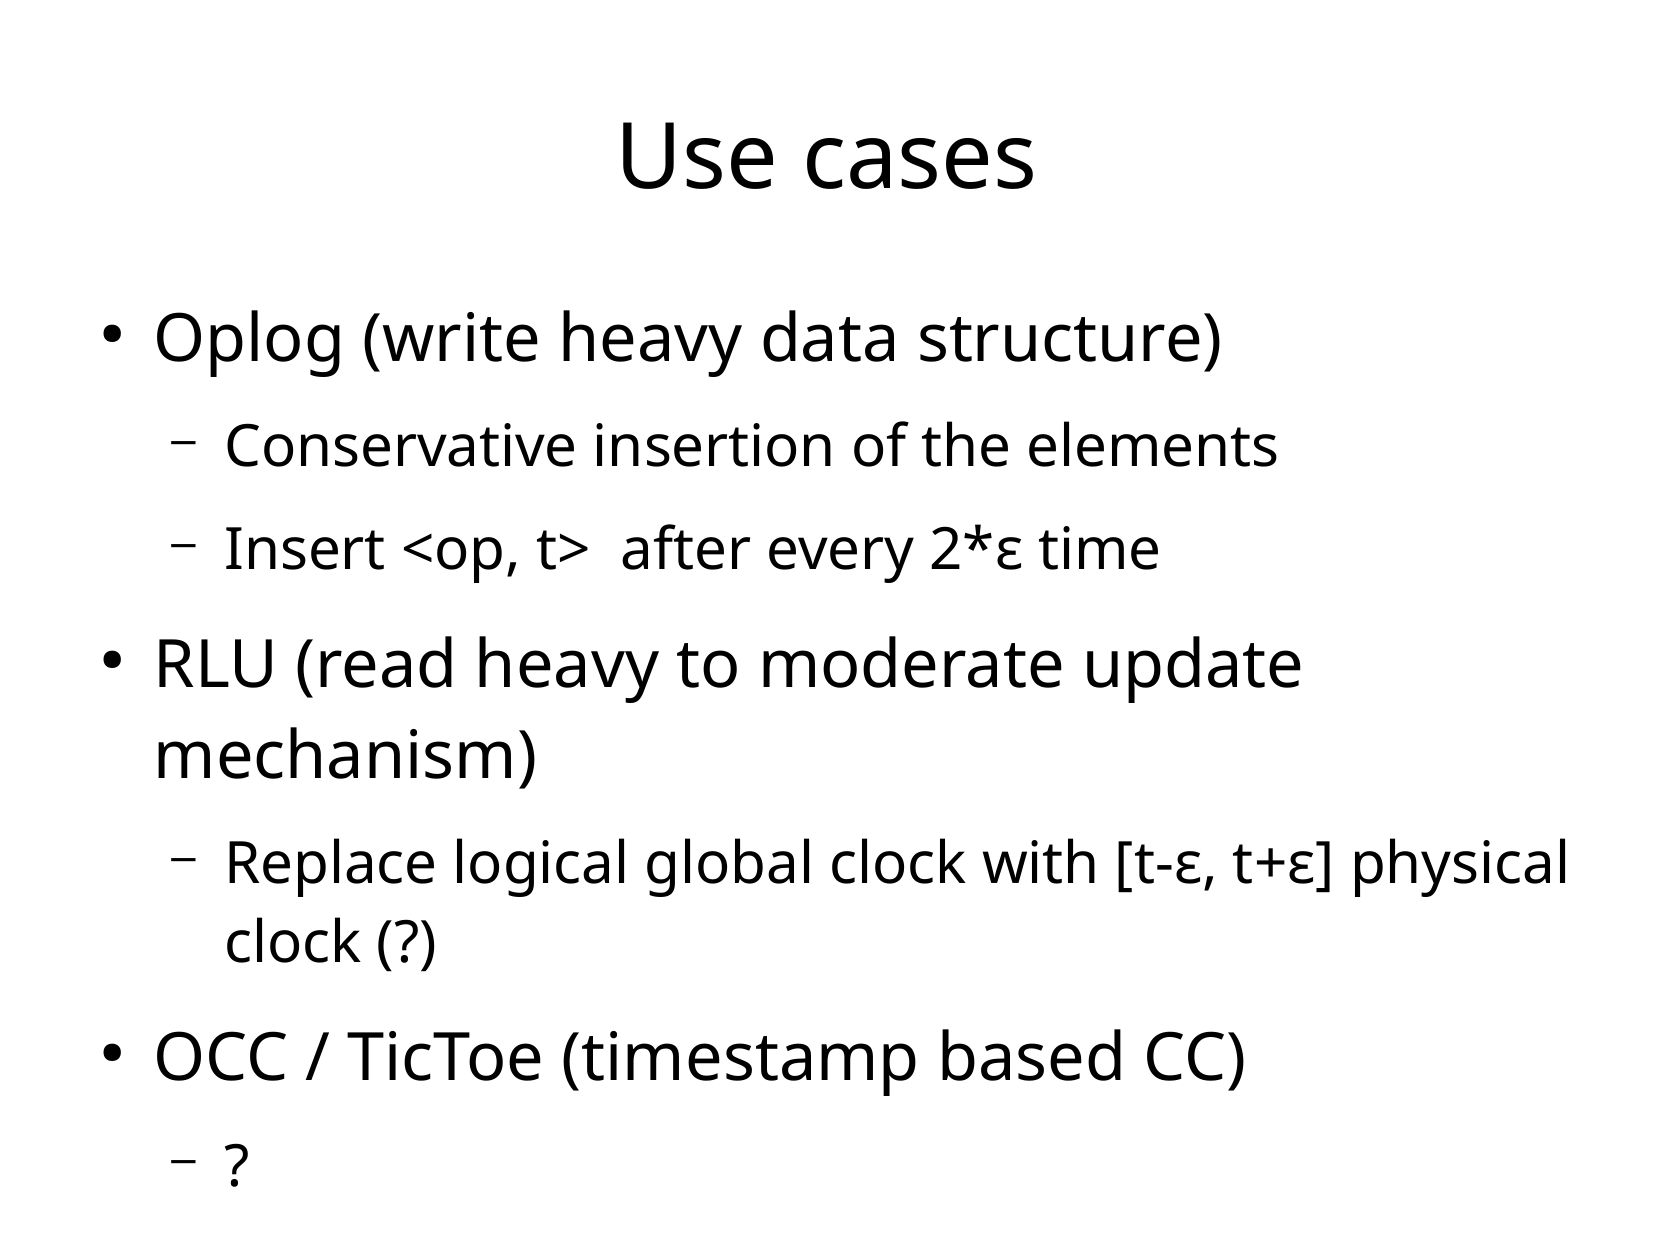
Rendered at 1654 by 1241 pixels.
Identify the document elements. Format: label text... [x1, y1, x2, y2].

title Use cases [82, 27, 1571, 279]
list Oplog (write heavy data structure) Conservative insertion of the elements Insert <op, t> after every 2*ε time RLU (read heavy to moderate update mechanism) Replace logical global clock with [t-ε, t+ε] physical clock (?) OCC / TicToe (timestamp based CC) ? [82, 290, 1571, 1216]
